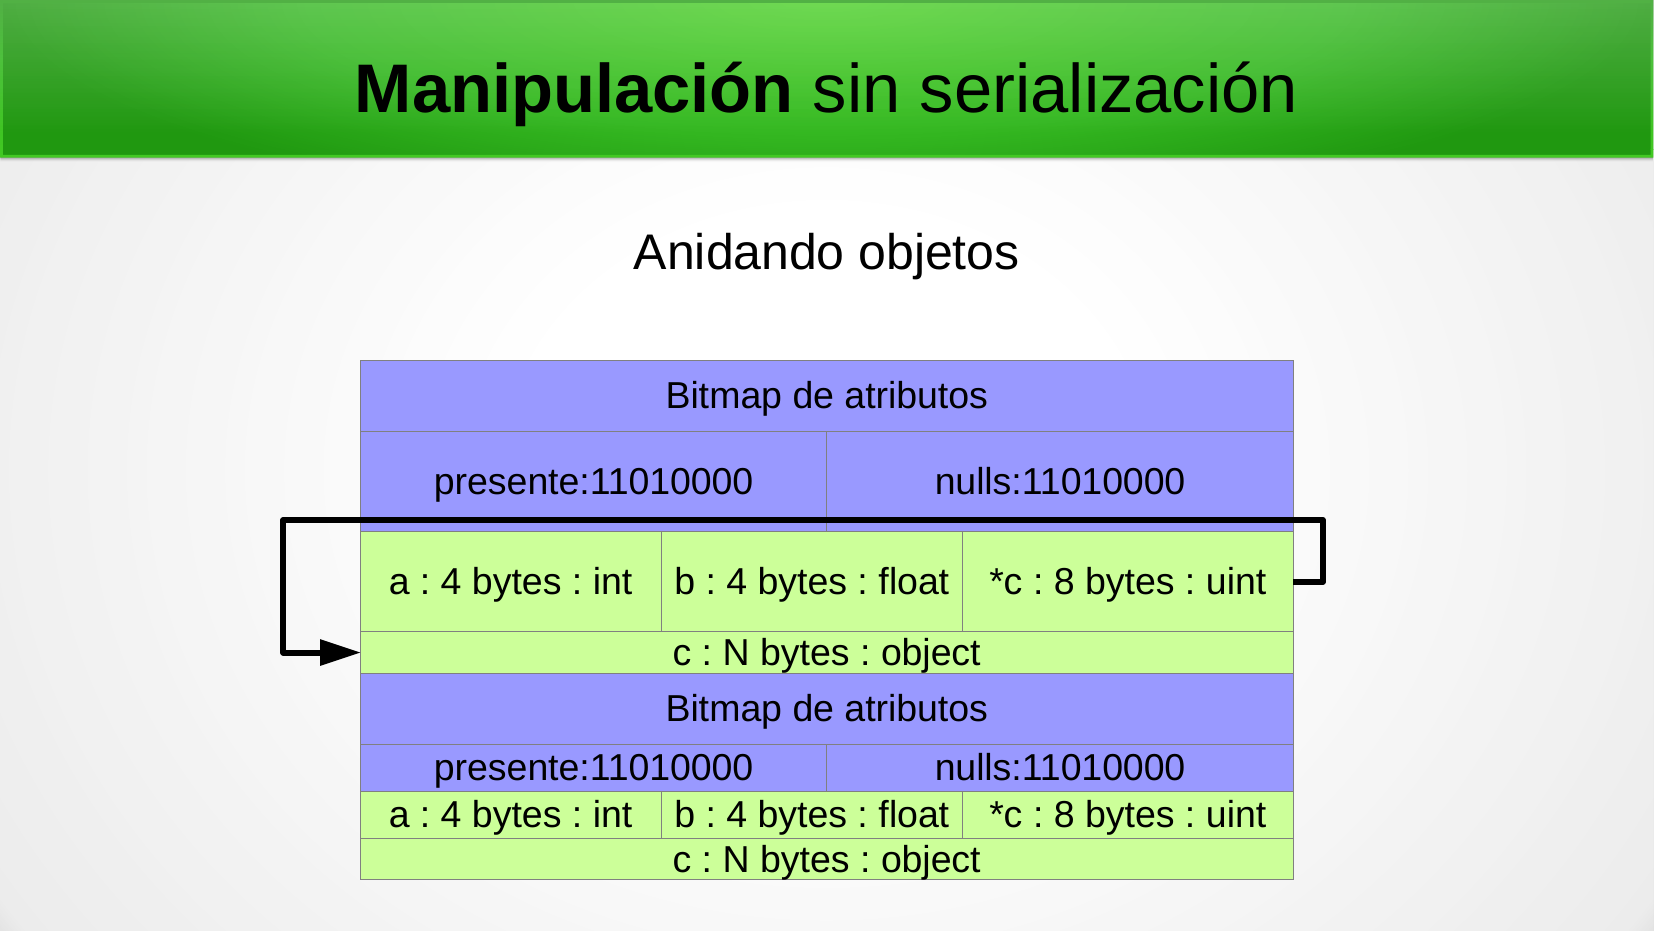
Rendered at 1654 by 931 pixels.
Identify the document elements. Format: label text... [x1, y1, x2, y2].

text_box c : N bytes : object [360, 631, 1294, 673]
text_box Bitmap de atributos [360, 360, 1294, 431]
text_box Bitmap de atributos [360, 673, 1294, 744]
text_box *c : 8 bytes : uint [962, 531, 1294, 631]
text_box presente:11010000 [360, 523, 826, 531]
text_box nulls:11010000 [826, 431, 1294, 517]
title Manipulación sin serialización [82, 35, 1571, 142]
text_box c : N bytes : object [360, 838, 1294, 880]
text_box a : 4 bytes : int [360, 531, 661, 631]
text_box nulls:11010000 [826, 744, 1294, 791]
text_box a : 4 bytes : int [360, 791, 661, 838]
text_box *c : 8 bytes : uint [962, 791, 1294, 838]
text_box nulls:11010000 [826, 523, 1294, 531]
text_box b : 4 bytes : float [661, 531, 962, 631]
text_box presente:11010000 [360, 431, 826, 517]
text_box b : 4 bytes : float [661, 791, 962, 838]
list Anidando objetos [82, 224, 1571, 319]
text_box presente:11010000 [360, 744, 826, 791]
